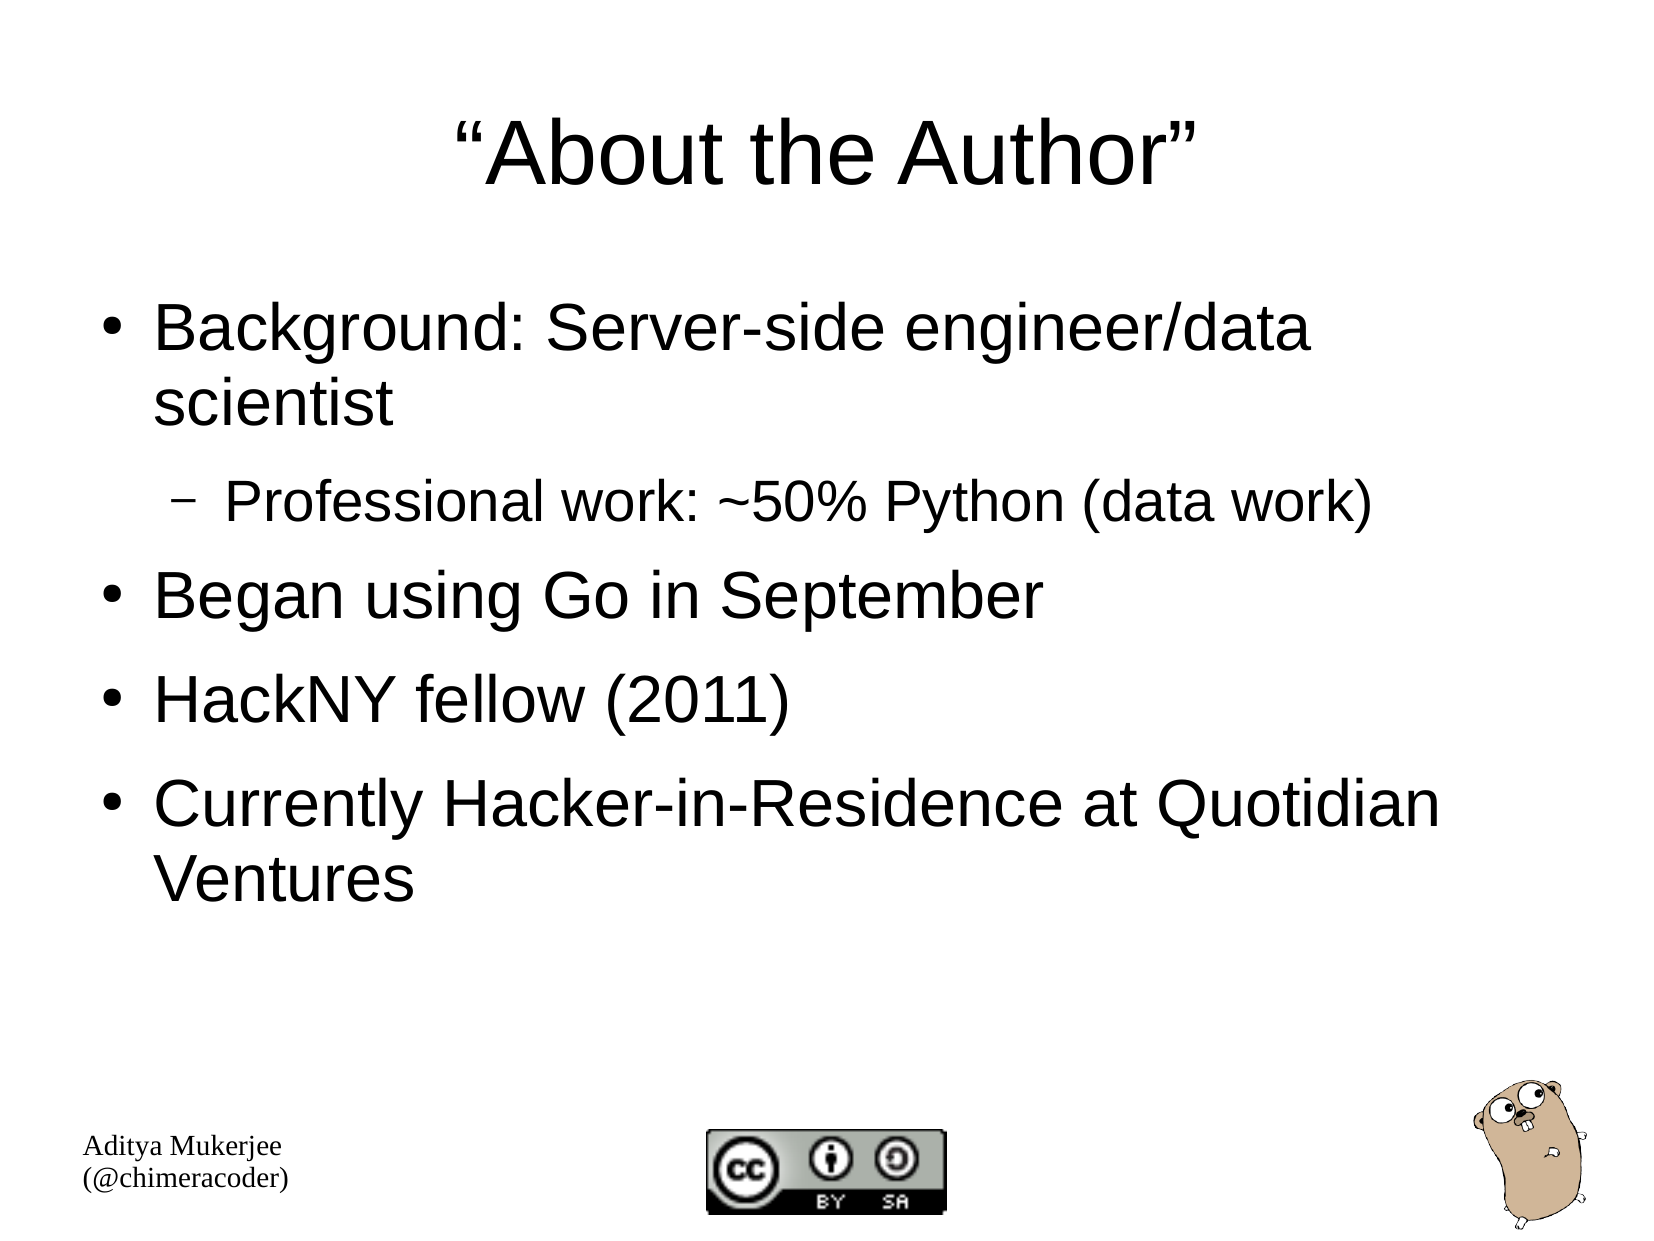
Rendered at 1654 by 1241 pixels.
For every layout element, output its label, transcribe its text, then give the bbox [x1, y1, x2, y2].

picture [706, 1129, 947, 1215]
title “About the Author” [82, 49, 1571, 257]
list Background: Server-side engineer/data scientist Professional work: ~50% Python (data work) Began using Go in September HackNY fellow (2011) Currently Hacker-in-Residence at Quotidian Ventures [82, 290, 1538, 1010]
picture [1455, 1079, 1606, 1230]
